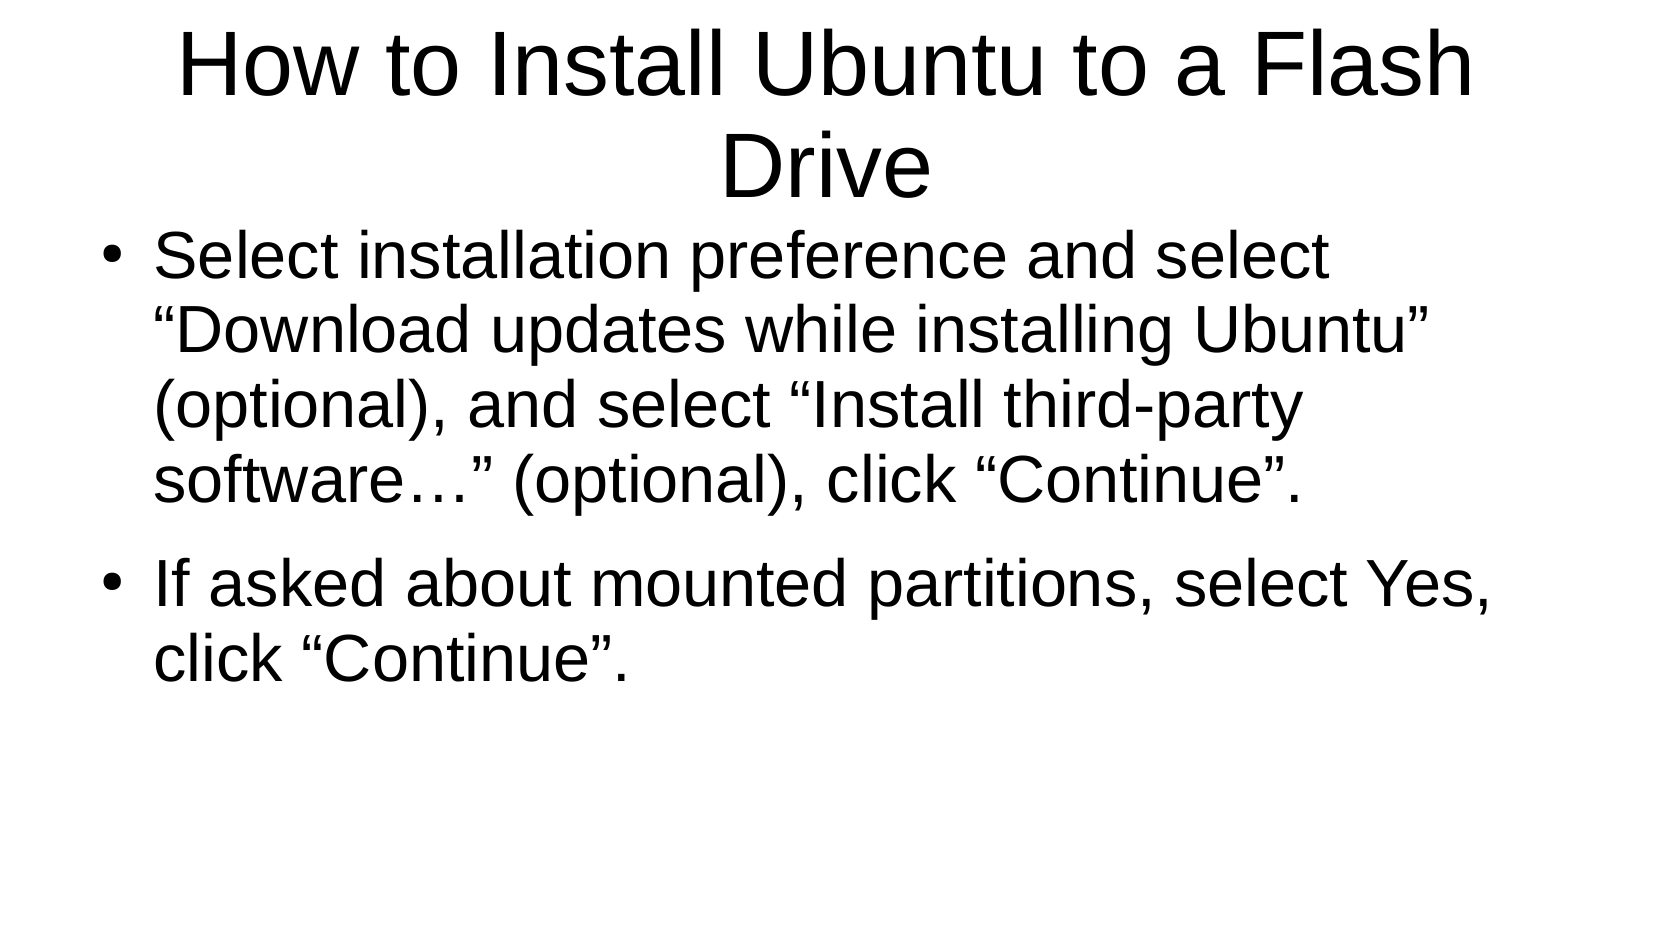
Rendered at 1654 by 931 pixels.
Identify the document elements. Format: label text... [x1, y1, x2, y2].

title How to Install Ubuntu to a Flash Drive [82, 12, 1571, 217]
list Select installation preference and select “Download updates while installing Ubuntu” (optional), and select “Install third-party software…” (optional), click “Continue”. If asked about mounted partitions, select Yes, click “Continue”. [82, 217, 1571, 758]
